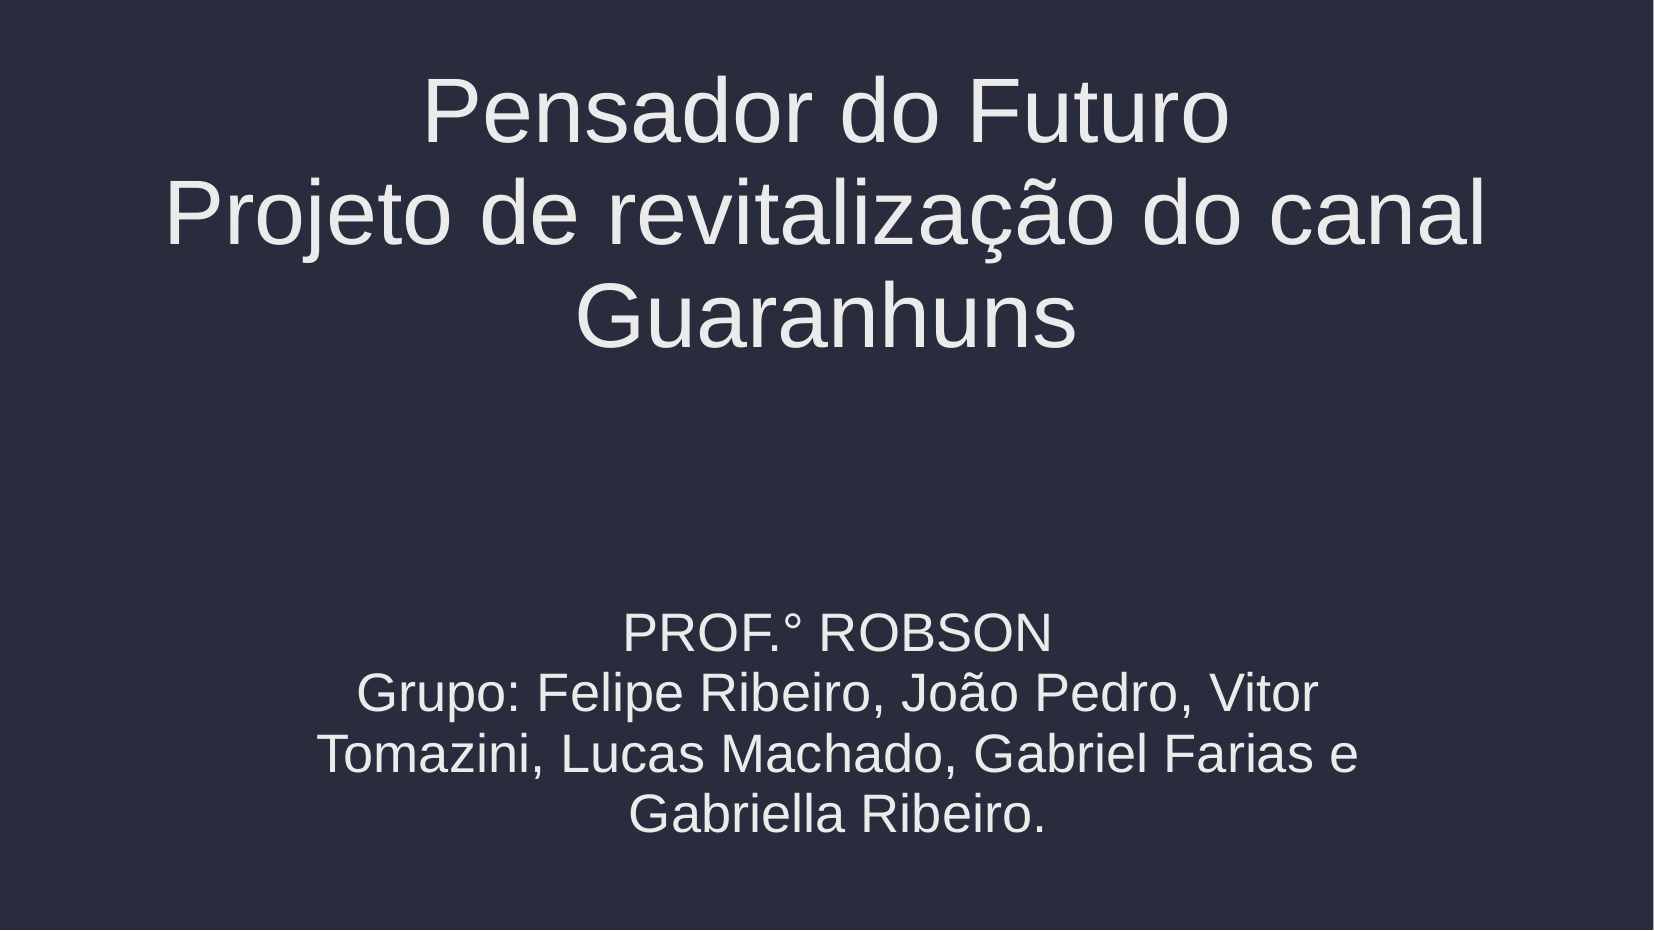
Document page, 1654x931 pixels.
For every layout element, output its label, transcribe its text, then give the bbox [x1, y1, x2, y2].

subtitle PROF.° ROBSON Grupo: Felipe Ribeiro, João Pedro, Vitor Tomazini, Lucas Machado, Gabriel Farias e Gabriella Ribeiro. [259, 561, 1418, 886]
title Pensador do Futuro Projeto de revitalização do canal Guaranhuns [82, 59, 1571, 367]
